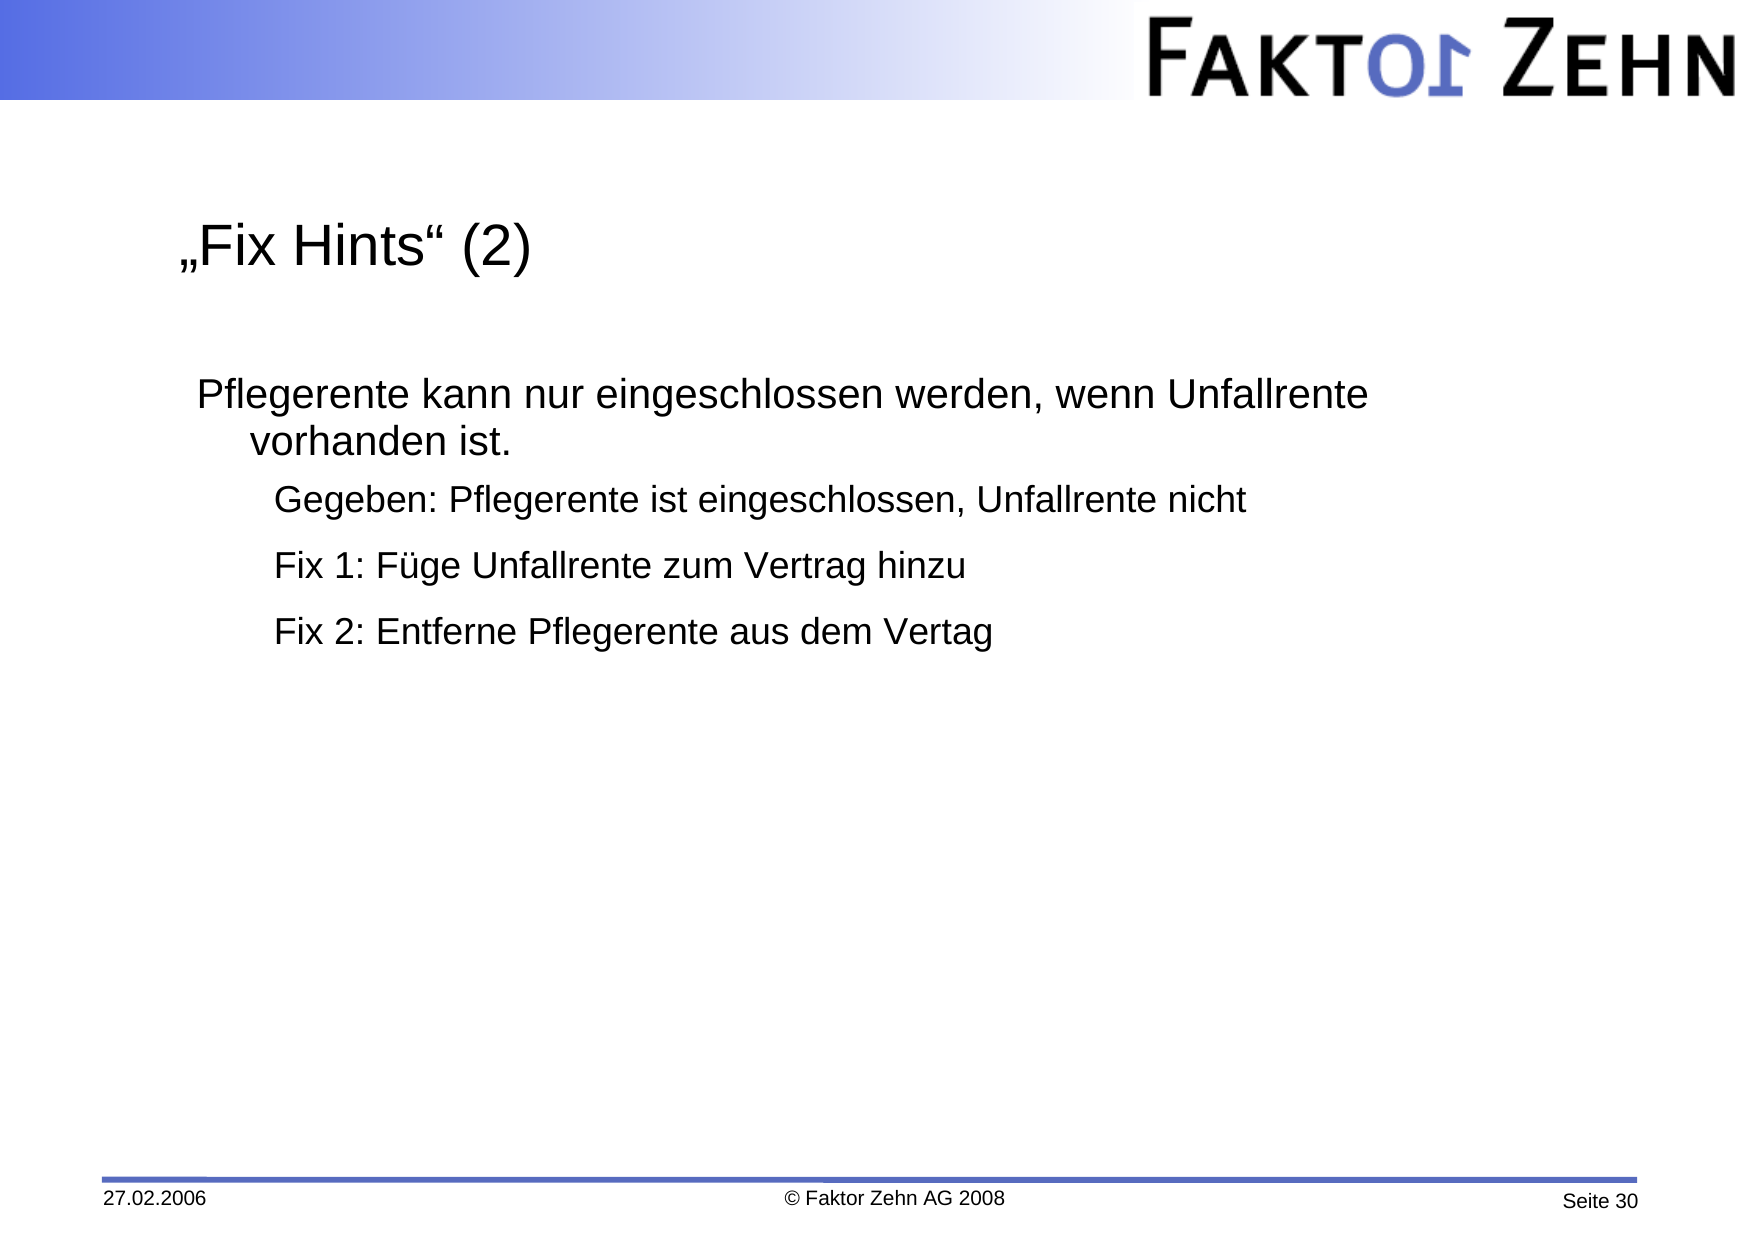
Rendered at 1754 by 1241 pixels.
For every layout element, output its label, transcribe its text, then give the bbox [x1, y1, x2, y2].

list Pflegerente kann nur eingeschlossen werden, wenn Unfallrente vorhanden ist. Gegeben: Pflegerente ist eingeschlossen, Unfallrente nicht Fix 1: Füge Unfallrente zum Vertrag hinzu Fix 2: Entferne Pflegerente aus dem Vertag [179, 371, 1576, 1078]
title „Fix Hints“ (2) [179, 142, 1576, 349]
picture [1133, 2, 1749, 105]
